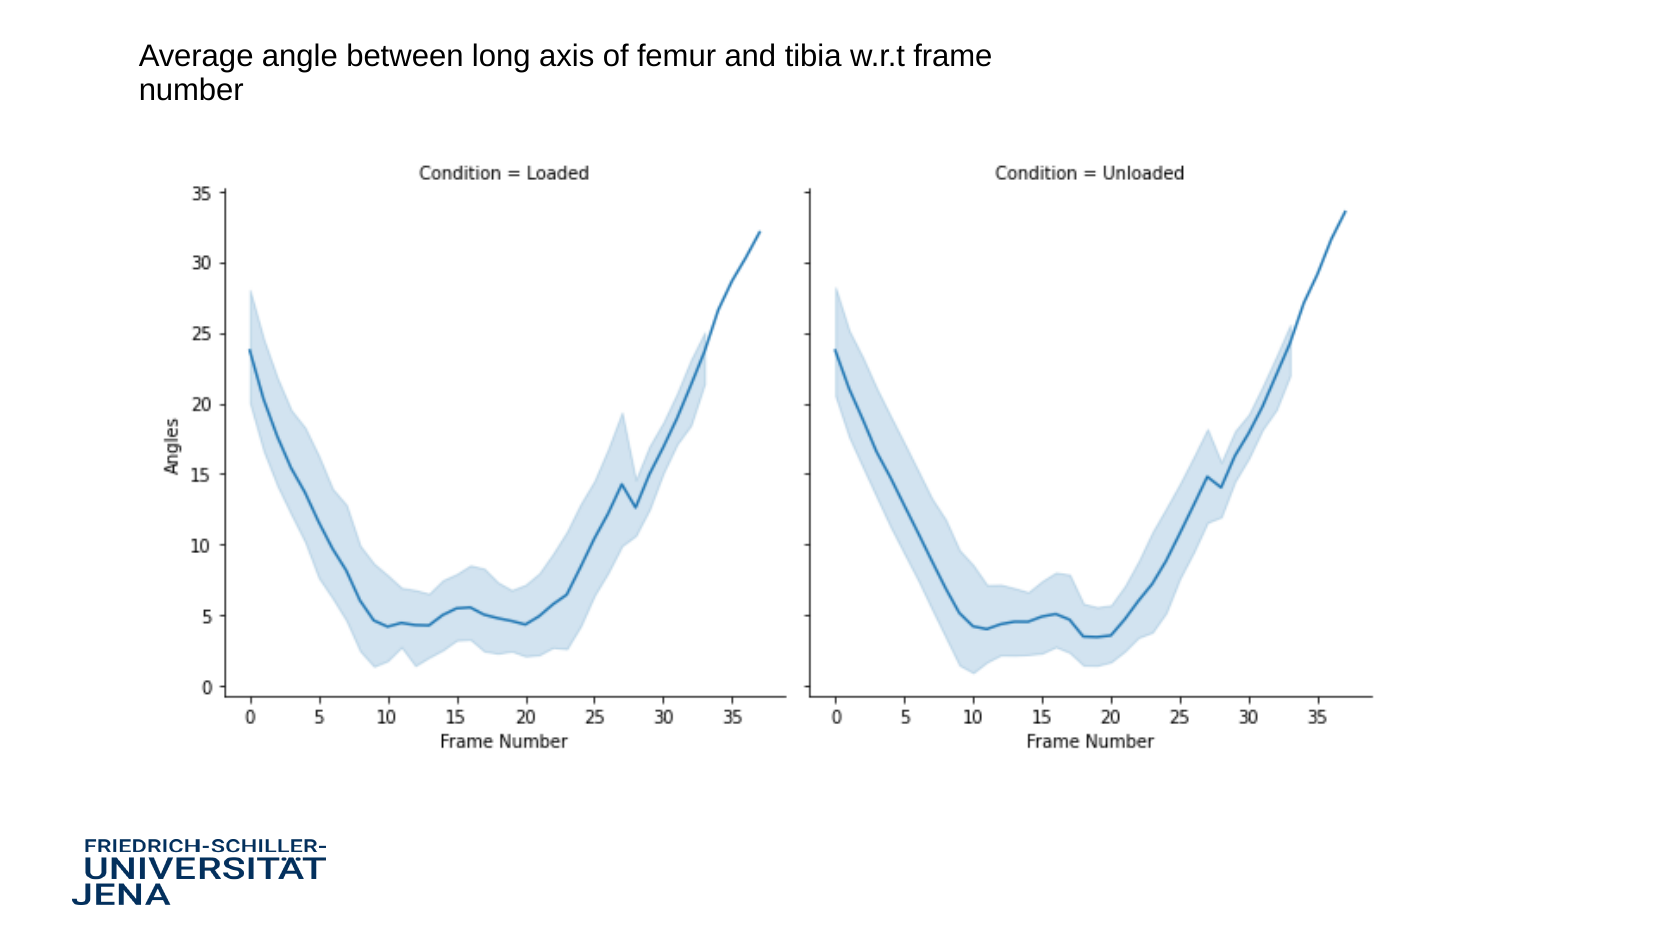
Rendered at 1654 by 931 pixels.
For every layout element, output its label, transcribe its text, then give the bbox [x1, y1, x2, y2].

text_box Average angle between long axis of femur and tibia w.r.t frame number [123, 31, 1055, 115]
picture [72, 839, 326, 905]
picture [154, 154, 1382, 762]
